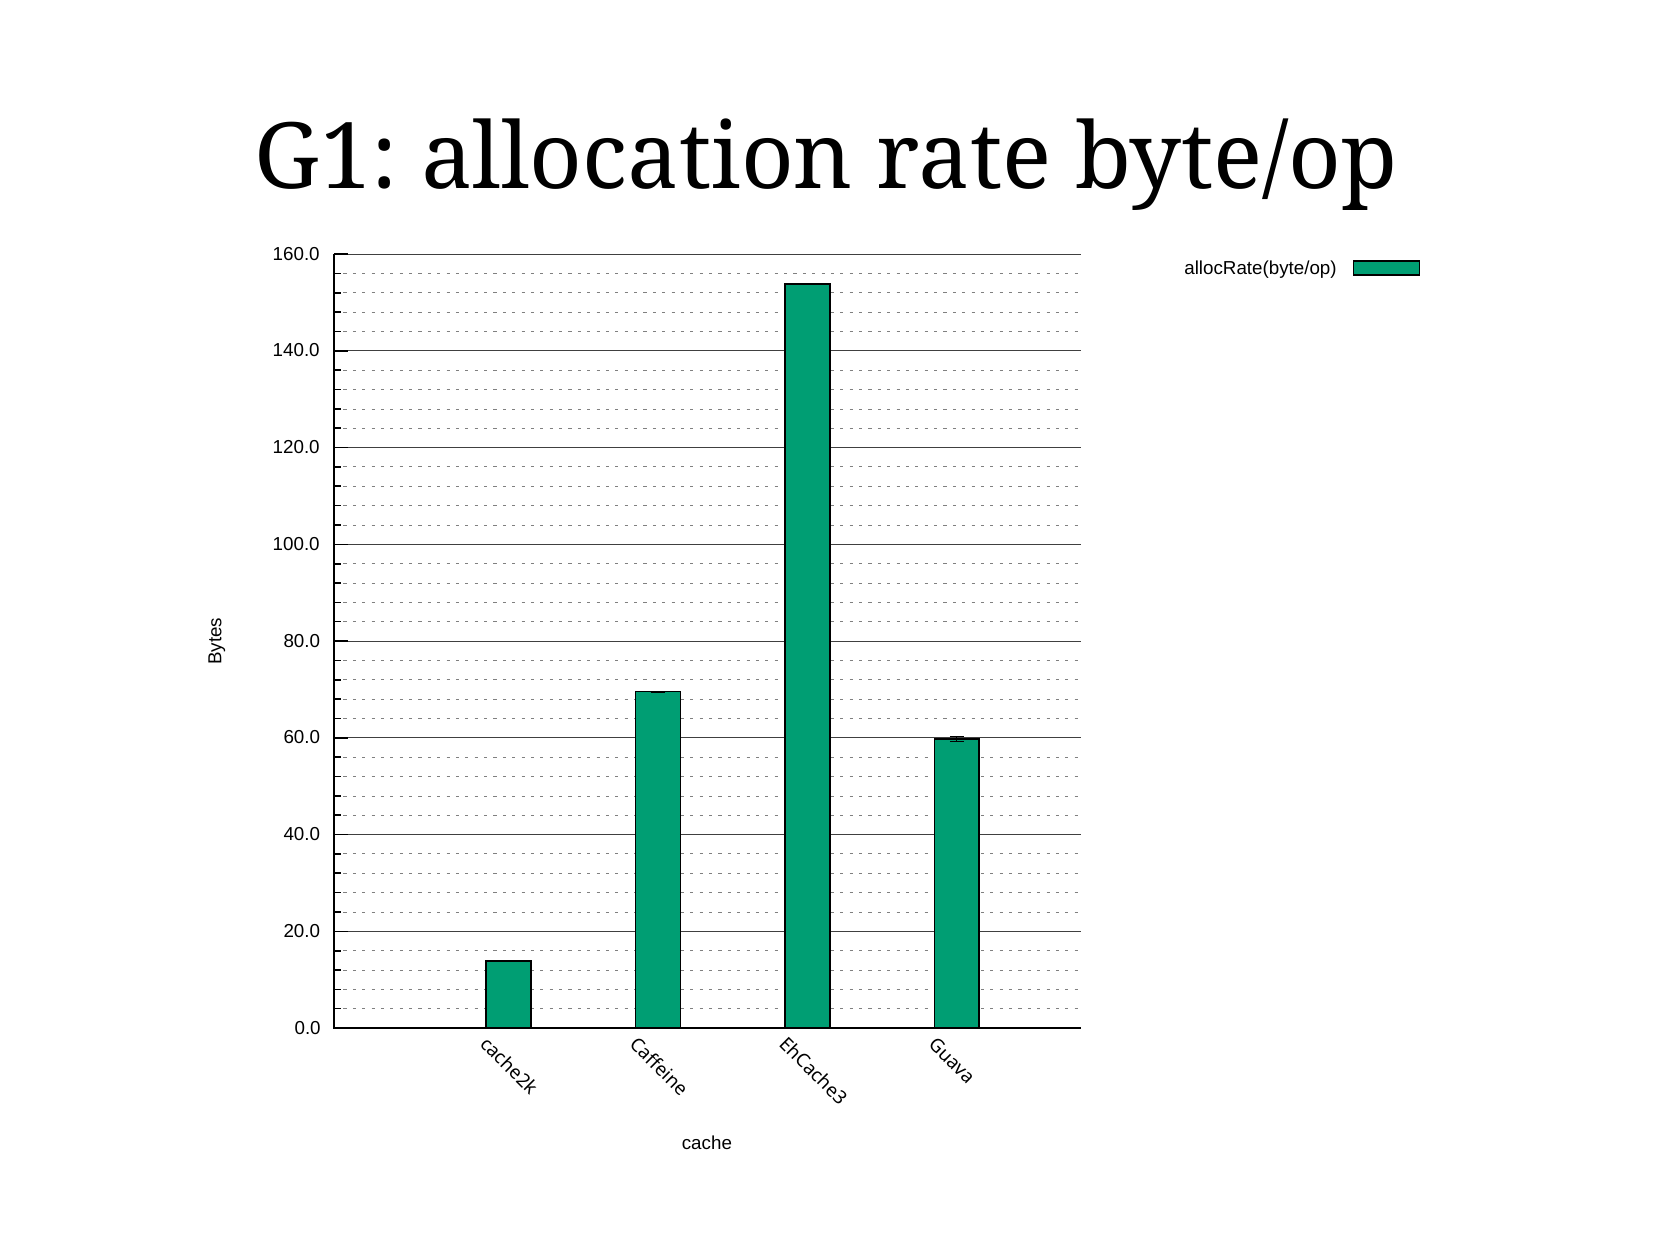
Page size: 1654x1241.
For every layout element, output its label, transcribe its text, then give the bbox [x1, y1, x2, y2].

picture [195, 225, 1447, 1164]
title G1: allocation rate byte/op [82, 49, 1571, 257]
